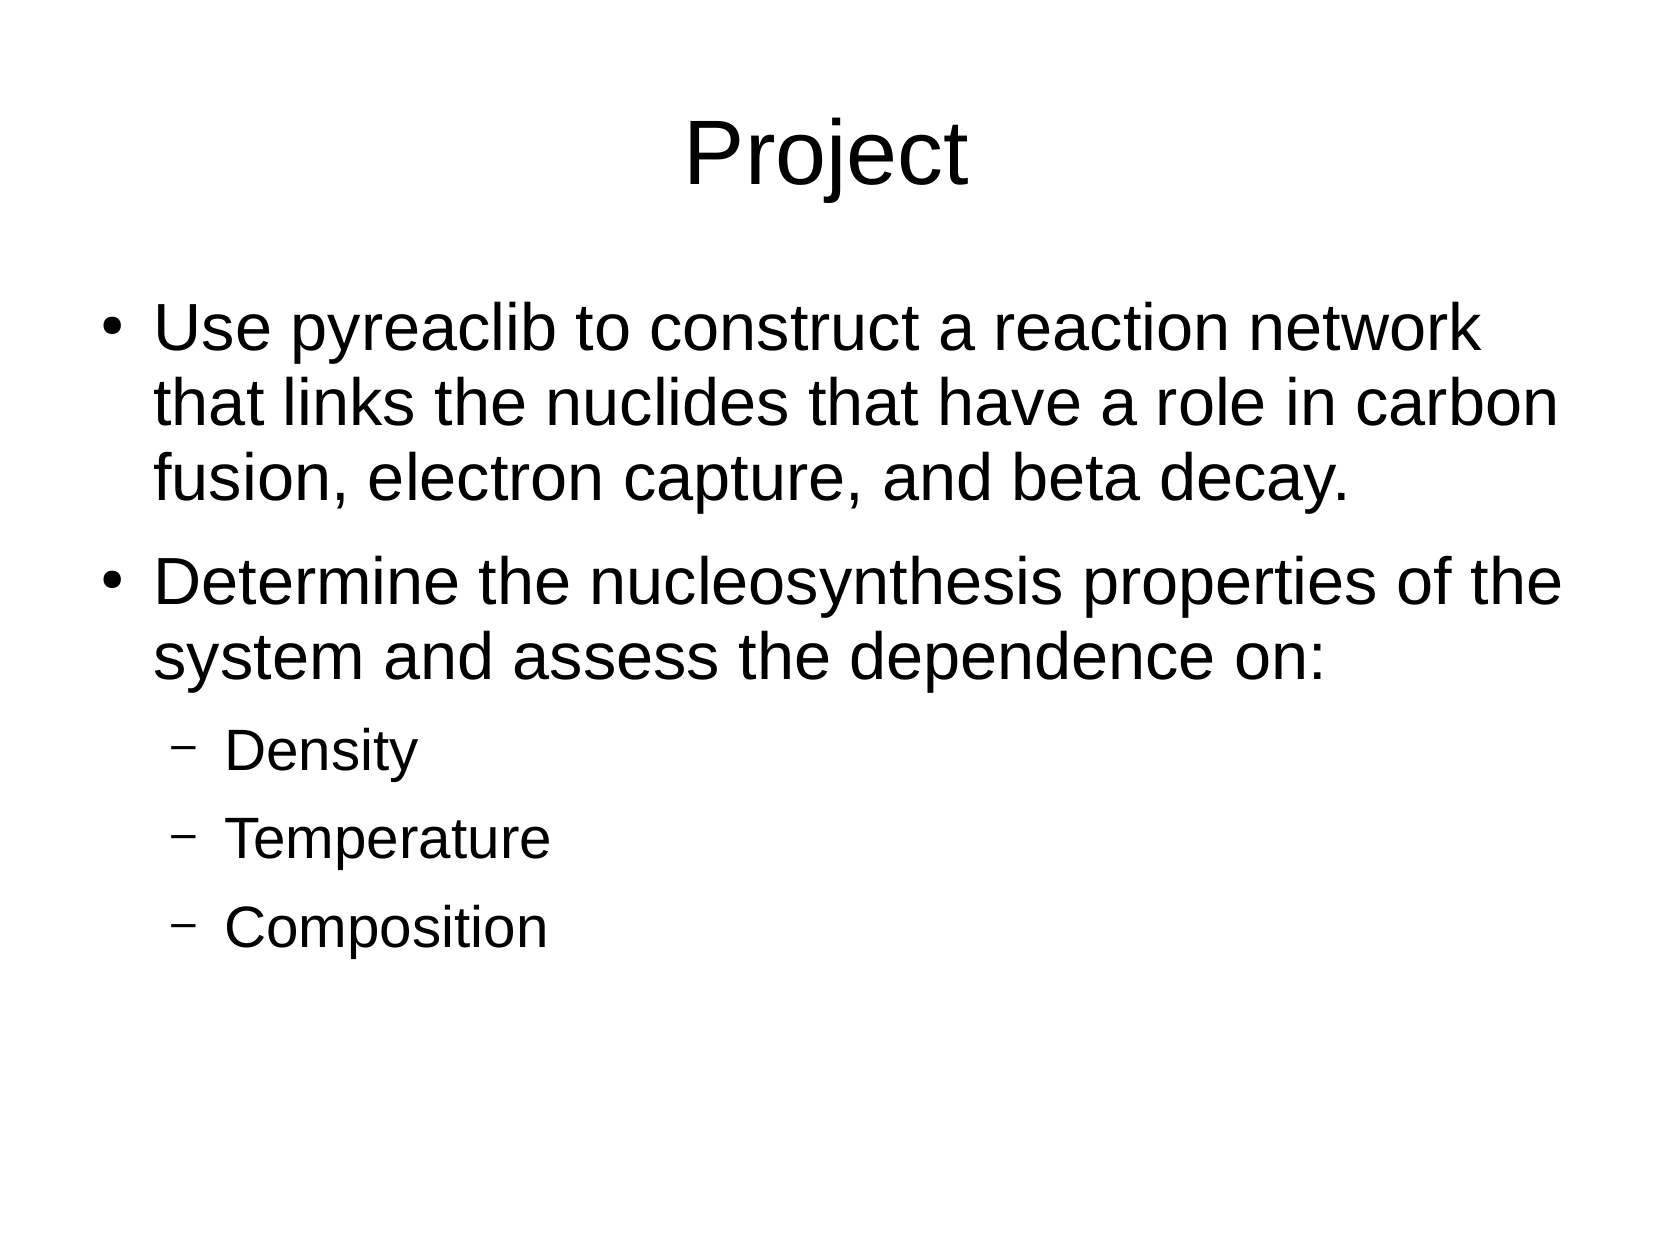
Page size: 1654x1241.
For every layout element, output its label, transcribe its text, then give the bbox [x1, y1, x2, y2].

list Use pyreaclib to construct a reaction network that links the nuclides that have a role in carbon fusion, electron capture, and beta decay. Determine the nucleosynthesis properties of the system and assess the dependence on: Density Temperature Composition [82, 290, 1571, 1010]
title Project [82, 49, 1571, 257]
